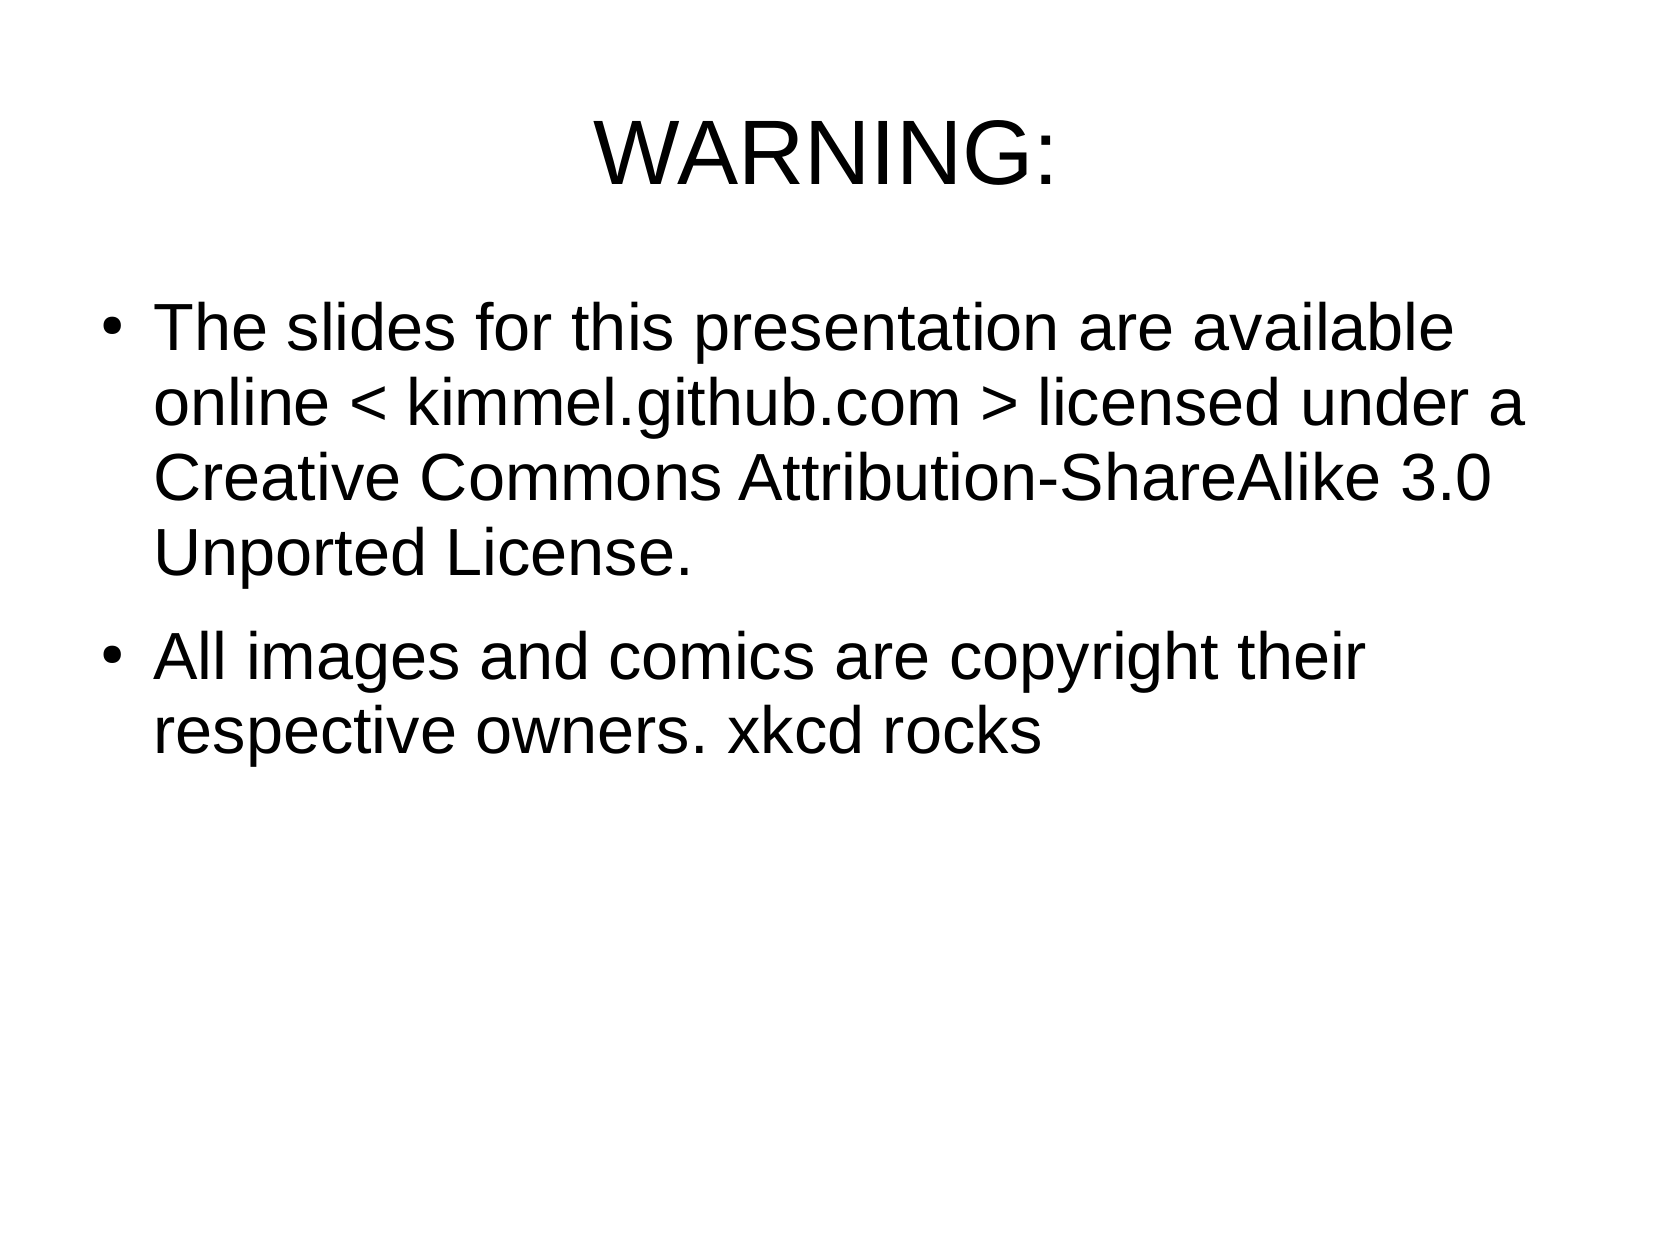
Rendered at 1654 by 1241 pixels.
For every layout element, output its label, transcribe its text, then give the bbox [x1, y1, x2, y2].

list The slides for this presentation are available online < kimmel.github.com > licensed under a Creative Commons Attribution-ShareAlike 3.0 Unported License. All images and comics are copyright their respective owners. xkcd rocks [82, 290, 1571, 1109]
title WARNING: [82, 49, 1571, 257]
